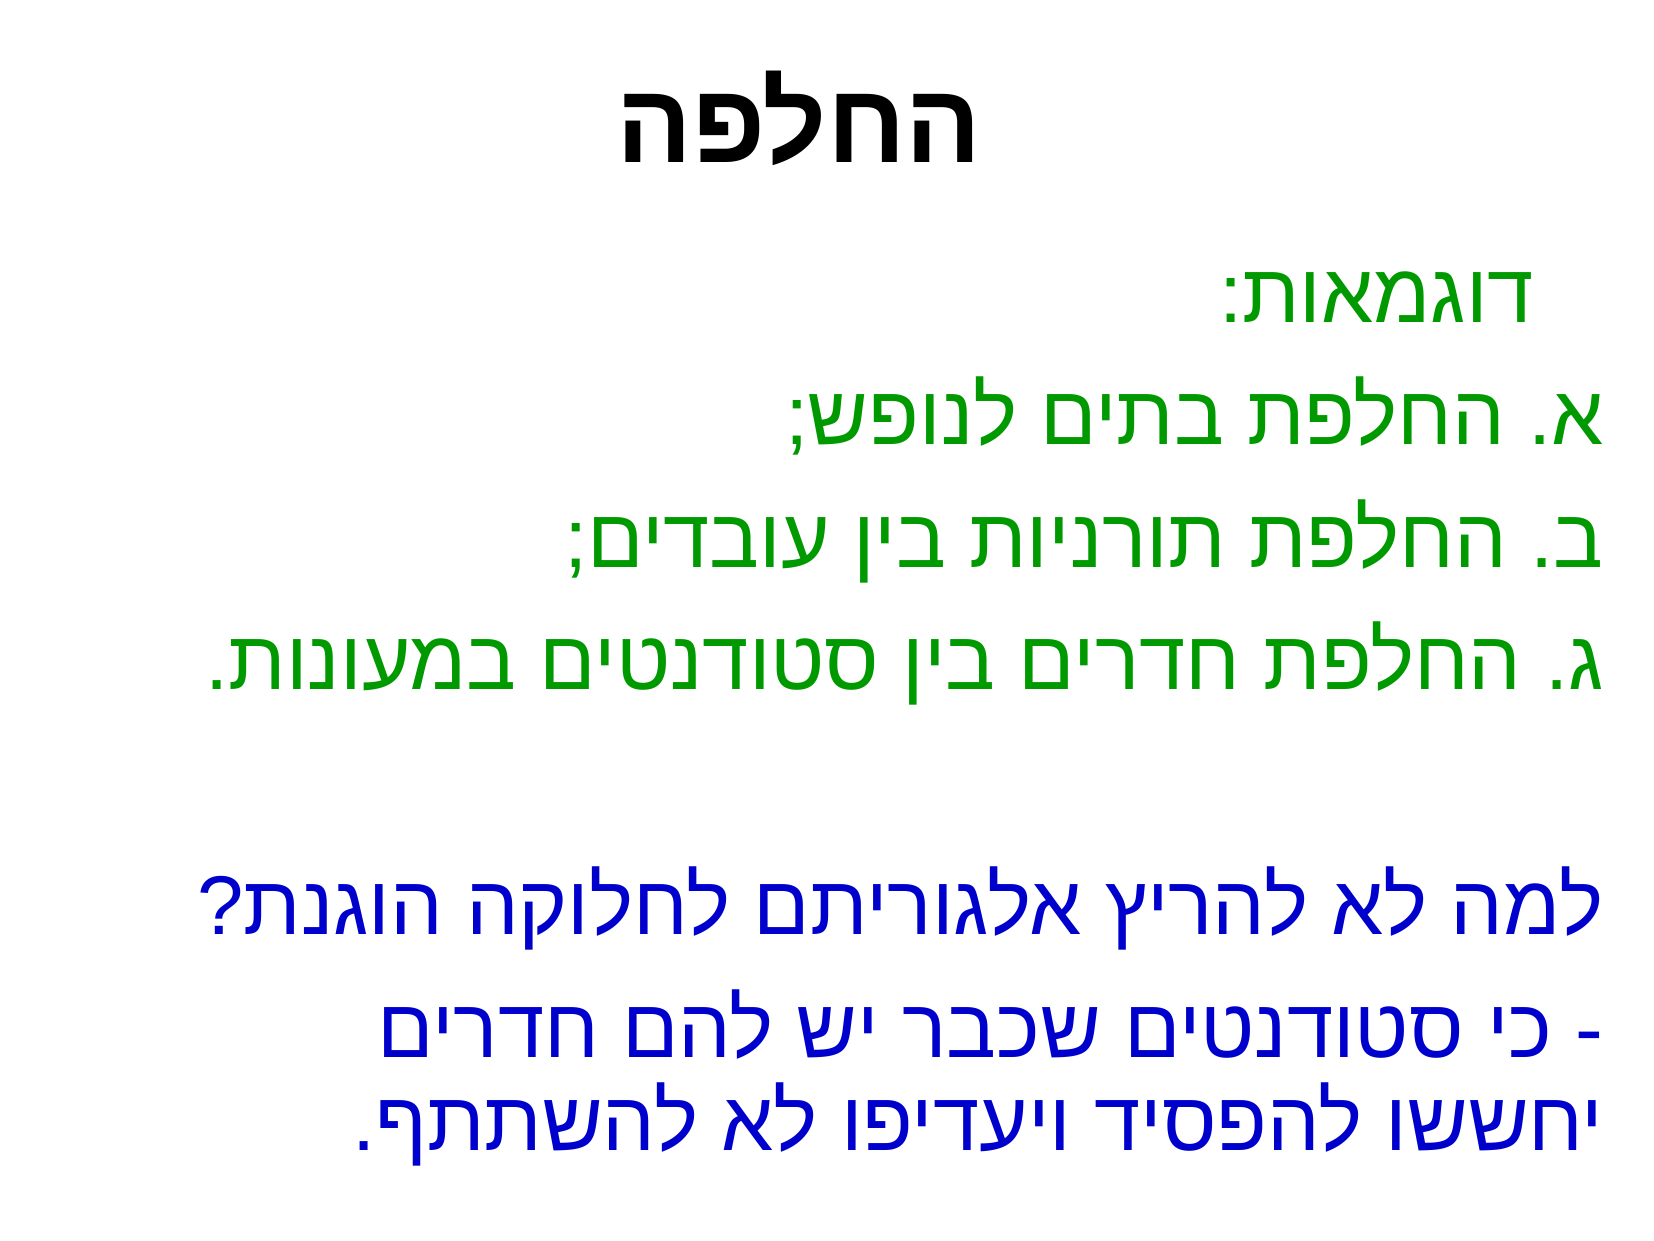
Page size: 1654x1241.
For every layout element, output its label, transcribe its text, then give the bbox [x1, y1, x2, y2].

title החלפה [82, 41, 1516, 207]
list דוגמאות: א. החלפת בתים לנופש; ב. החלפת תורניות בין עובדים; ג. החלפת חדרים בין סטודנטים במעונות. למה לא להריץ אלגוריתם לחלוקה הוגנת? - כי סטודנטים שכבר יש להם חדרים יחששו להפסיד ויעדיפו לא להשתתף. [60, 246, 1606, 1066]
